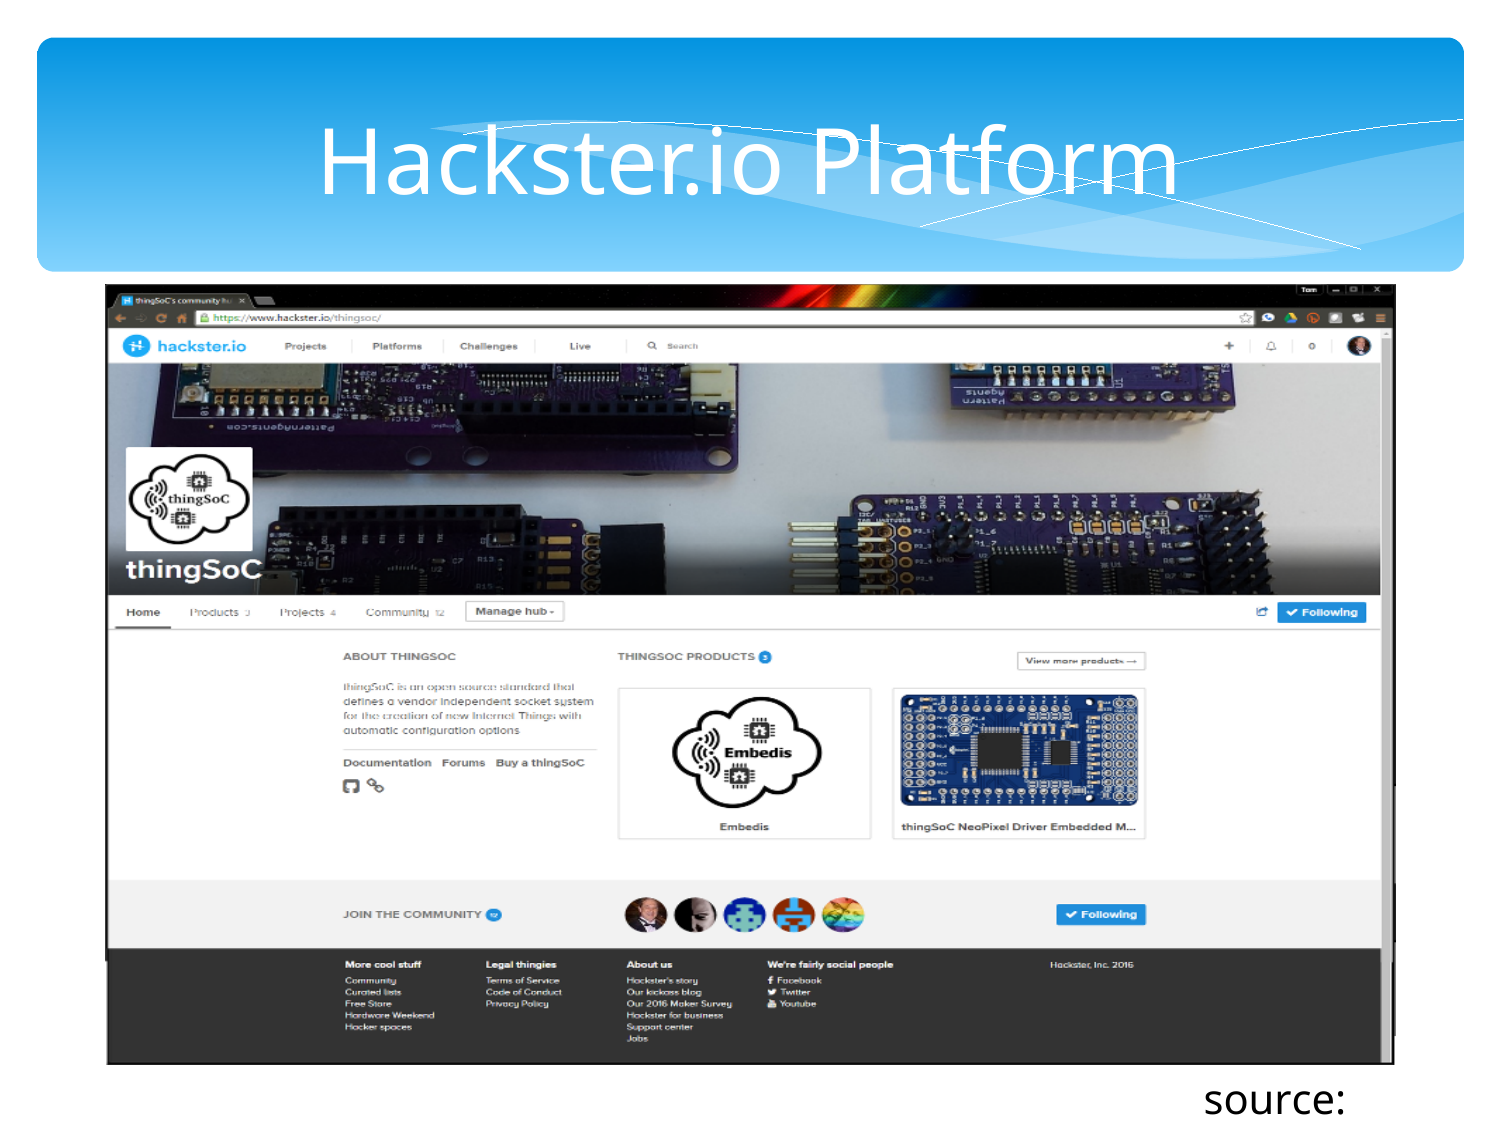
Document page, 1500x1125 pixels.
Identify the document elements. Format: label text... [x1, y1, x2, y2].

picture [105, 284, 1396, 1066]
title Hackster.io Platform [75, 55, 1426, 261]
text_box source: PatternAgents [1050, 1065, 1500, 1125]
